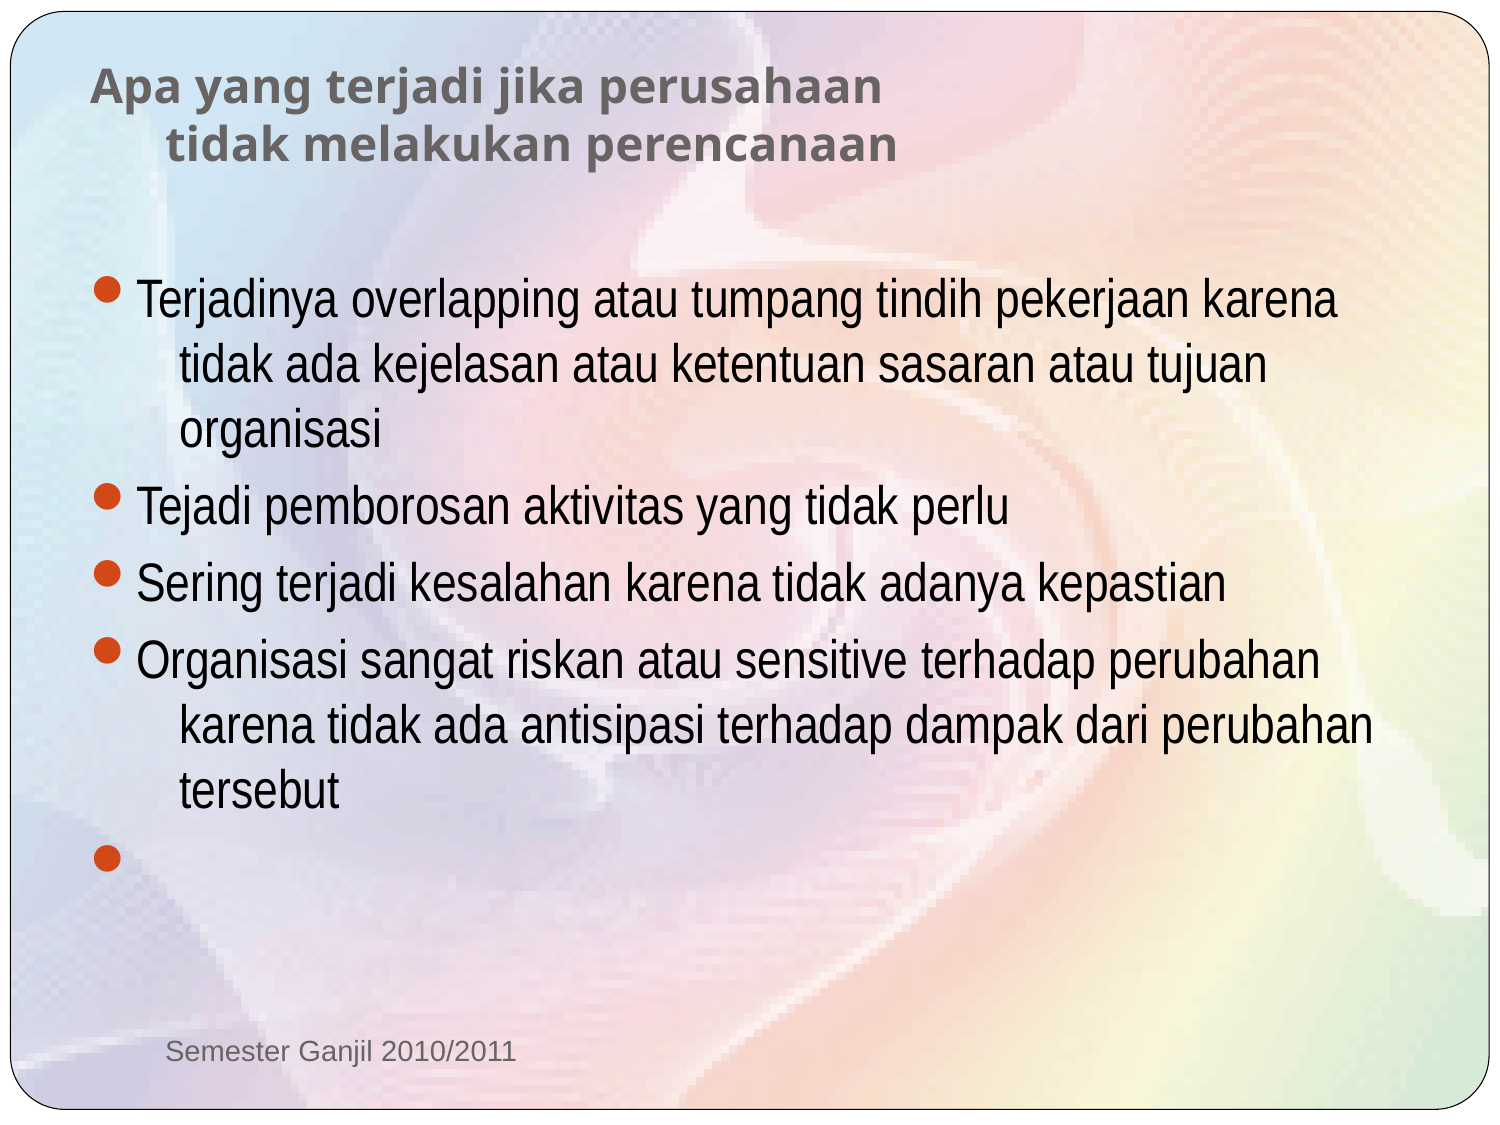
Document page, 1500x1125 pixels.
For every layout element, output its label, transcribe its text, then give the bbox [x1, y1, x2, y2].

text_box Semester Ganjil 2010/2011 [150, 1038, 801, 1088]
title Apa yang terjadi jika perusahaan tidak melakukan perencanaan [75, 42, 1426, 244]
list Terjadinya overlapping atau tumpang tindih pekerjaan karena tidak ada kejelasan atau ketentuan sasaran atau tujuan organisasi Tejadi pemborosan aktivitas yang tidak perlu Sering terjadi kesalahan karena tidak adanya kepastian Organisasi sangat riskan atau sensitive terhadap perubahan karena tidak ada antisipasi terhadap dampak dari perubahan tersebut [75, 255, 1426, 1038]
